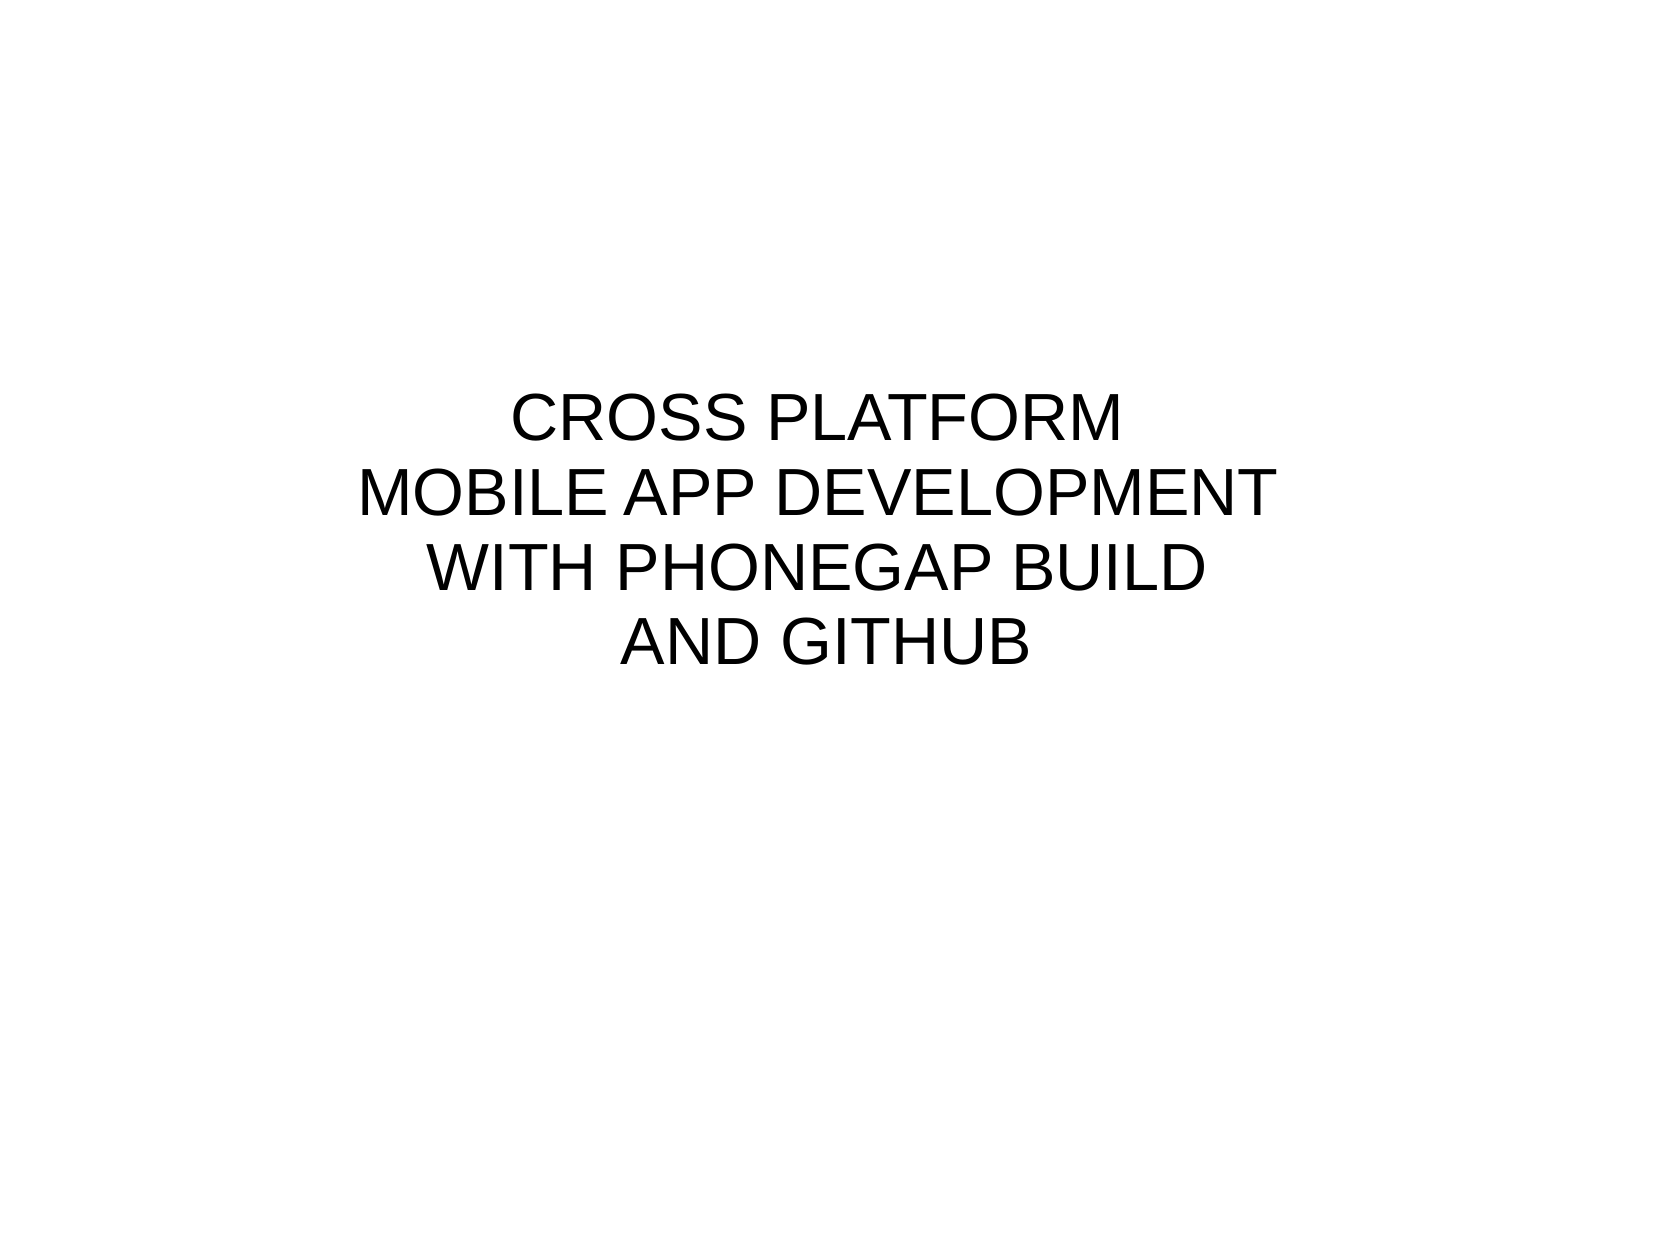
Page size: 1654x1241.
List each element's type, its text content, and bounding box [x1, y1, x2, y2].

subtitle CROSS PLATFORM MOBILE APP DEVELOPMENT WITH PHONEGAP BUILD AND GITHUB [82, 49, 1571, 1010]
